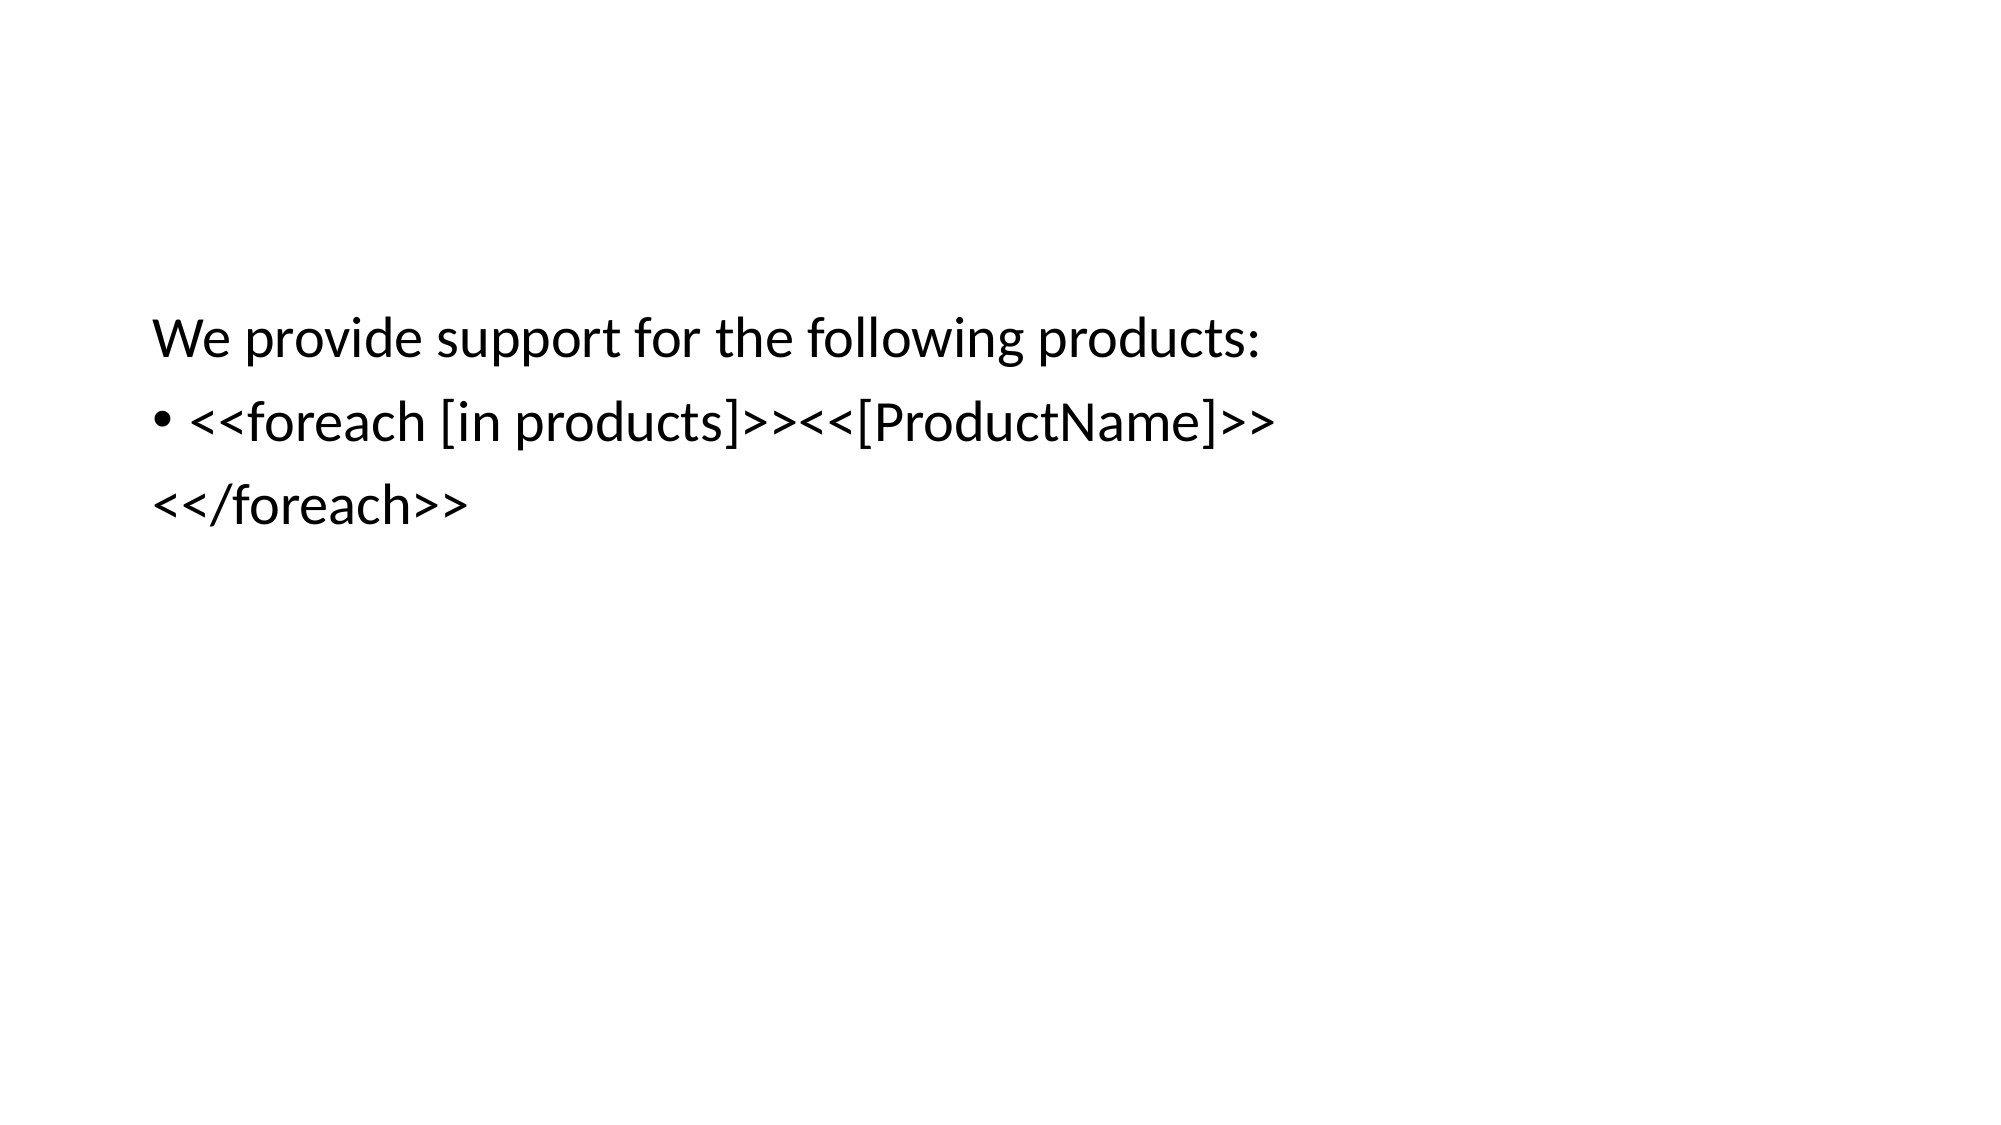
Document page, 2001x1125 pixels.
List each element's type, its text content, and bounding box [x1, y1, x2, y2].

list We provide support for the following products: <<foreach [in products]>><<[ProductName]>> <</foreach>> [137, 299, 1863, 1014]
